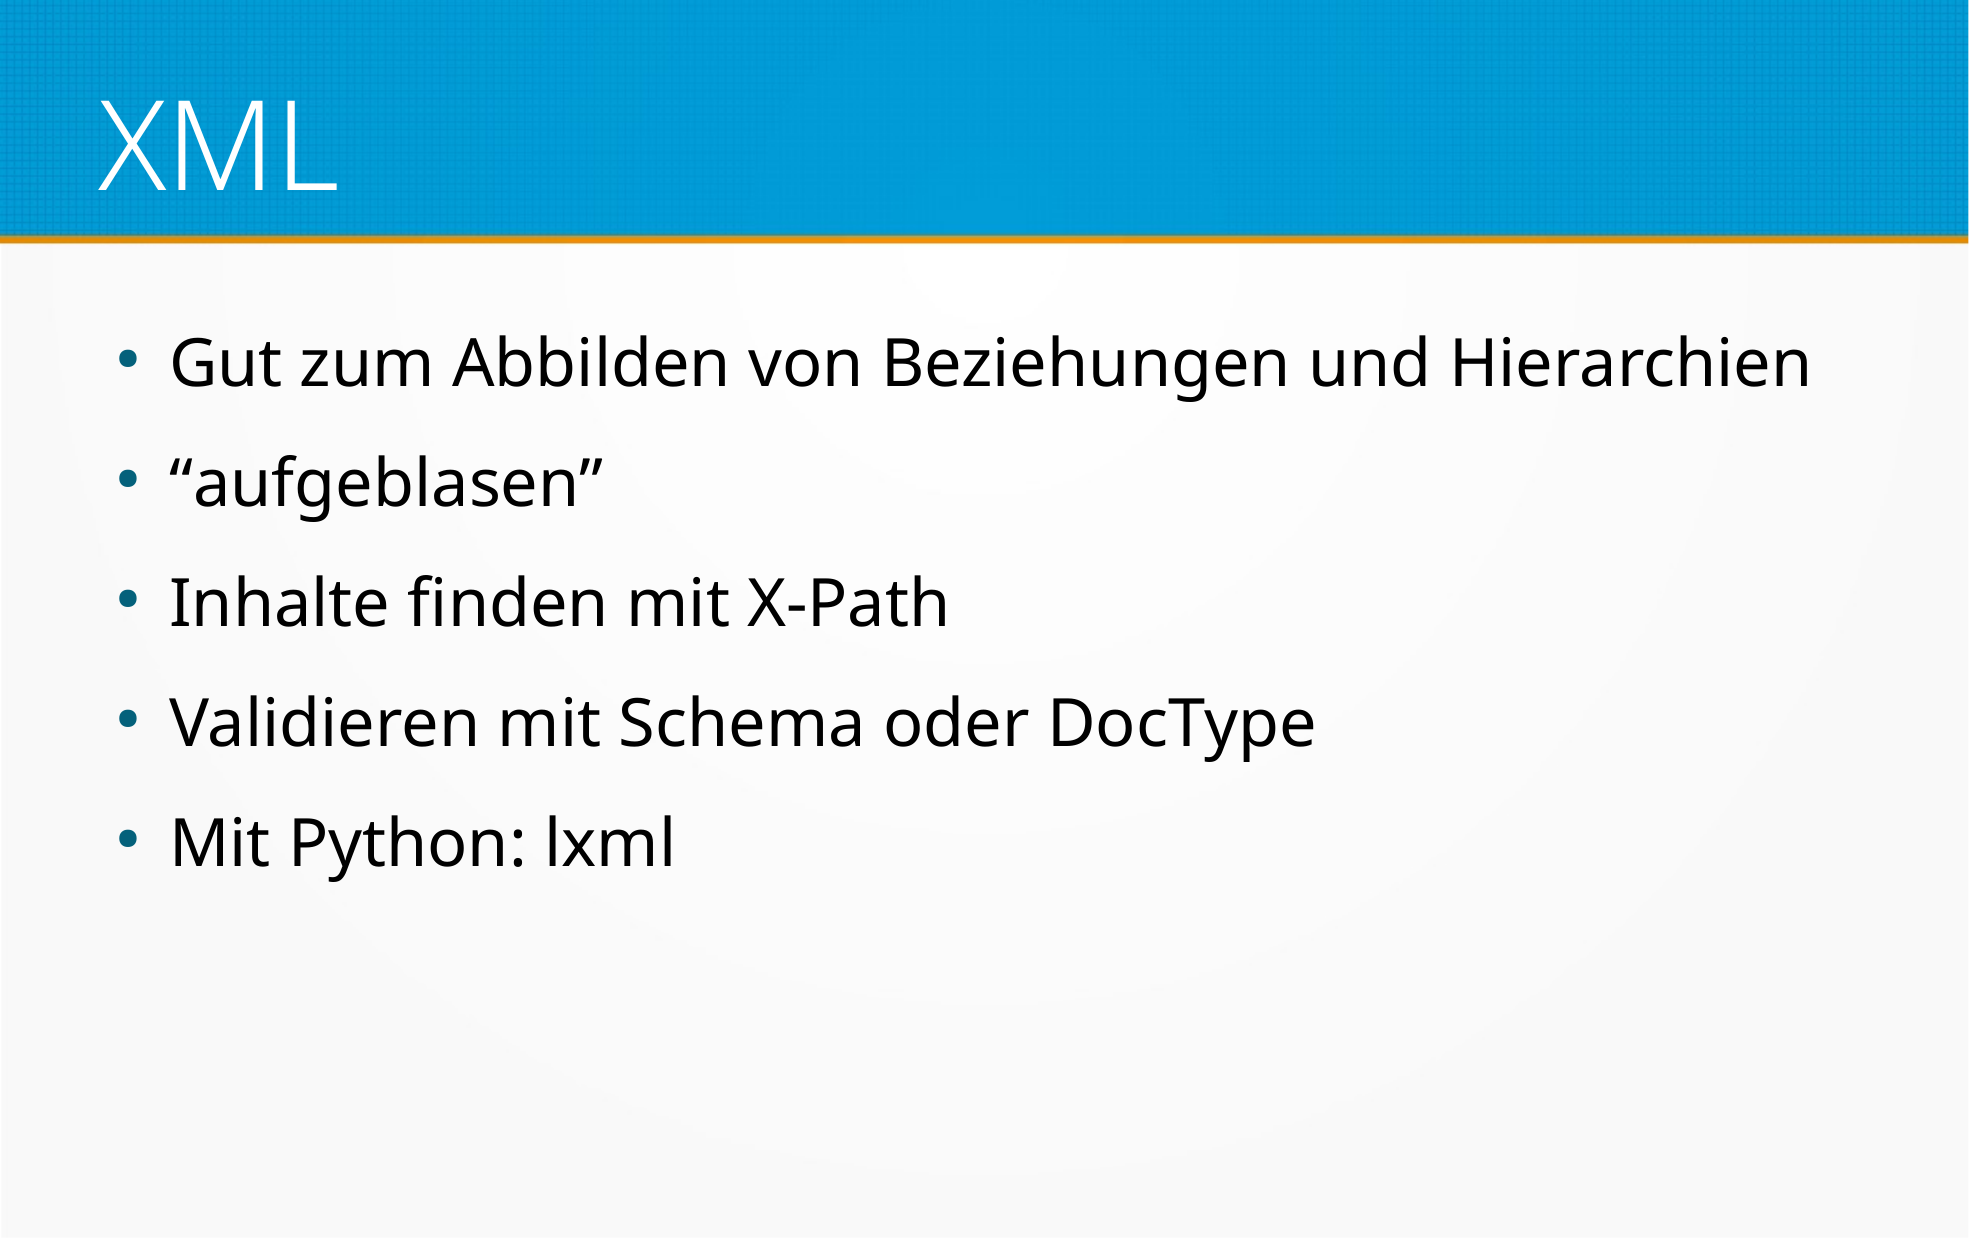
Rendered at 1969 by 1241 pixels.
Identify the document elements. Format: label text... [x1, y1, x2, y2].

list Gut zum Abbilden von Beziehungen und Hierarchien “aufgeblasen” Inhalte finden mit X-Path Validieren mit Schema oder DocType Mit Python: lxml [98, 315, 1861, 1081]
picture [0, 233, 1969, 1241]
title XML [98, 19, 1870, 227]
